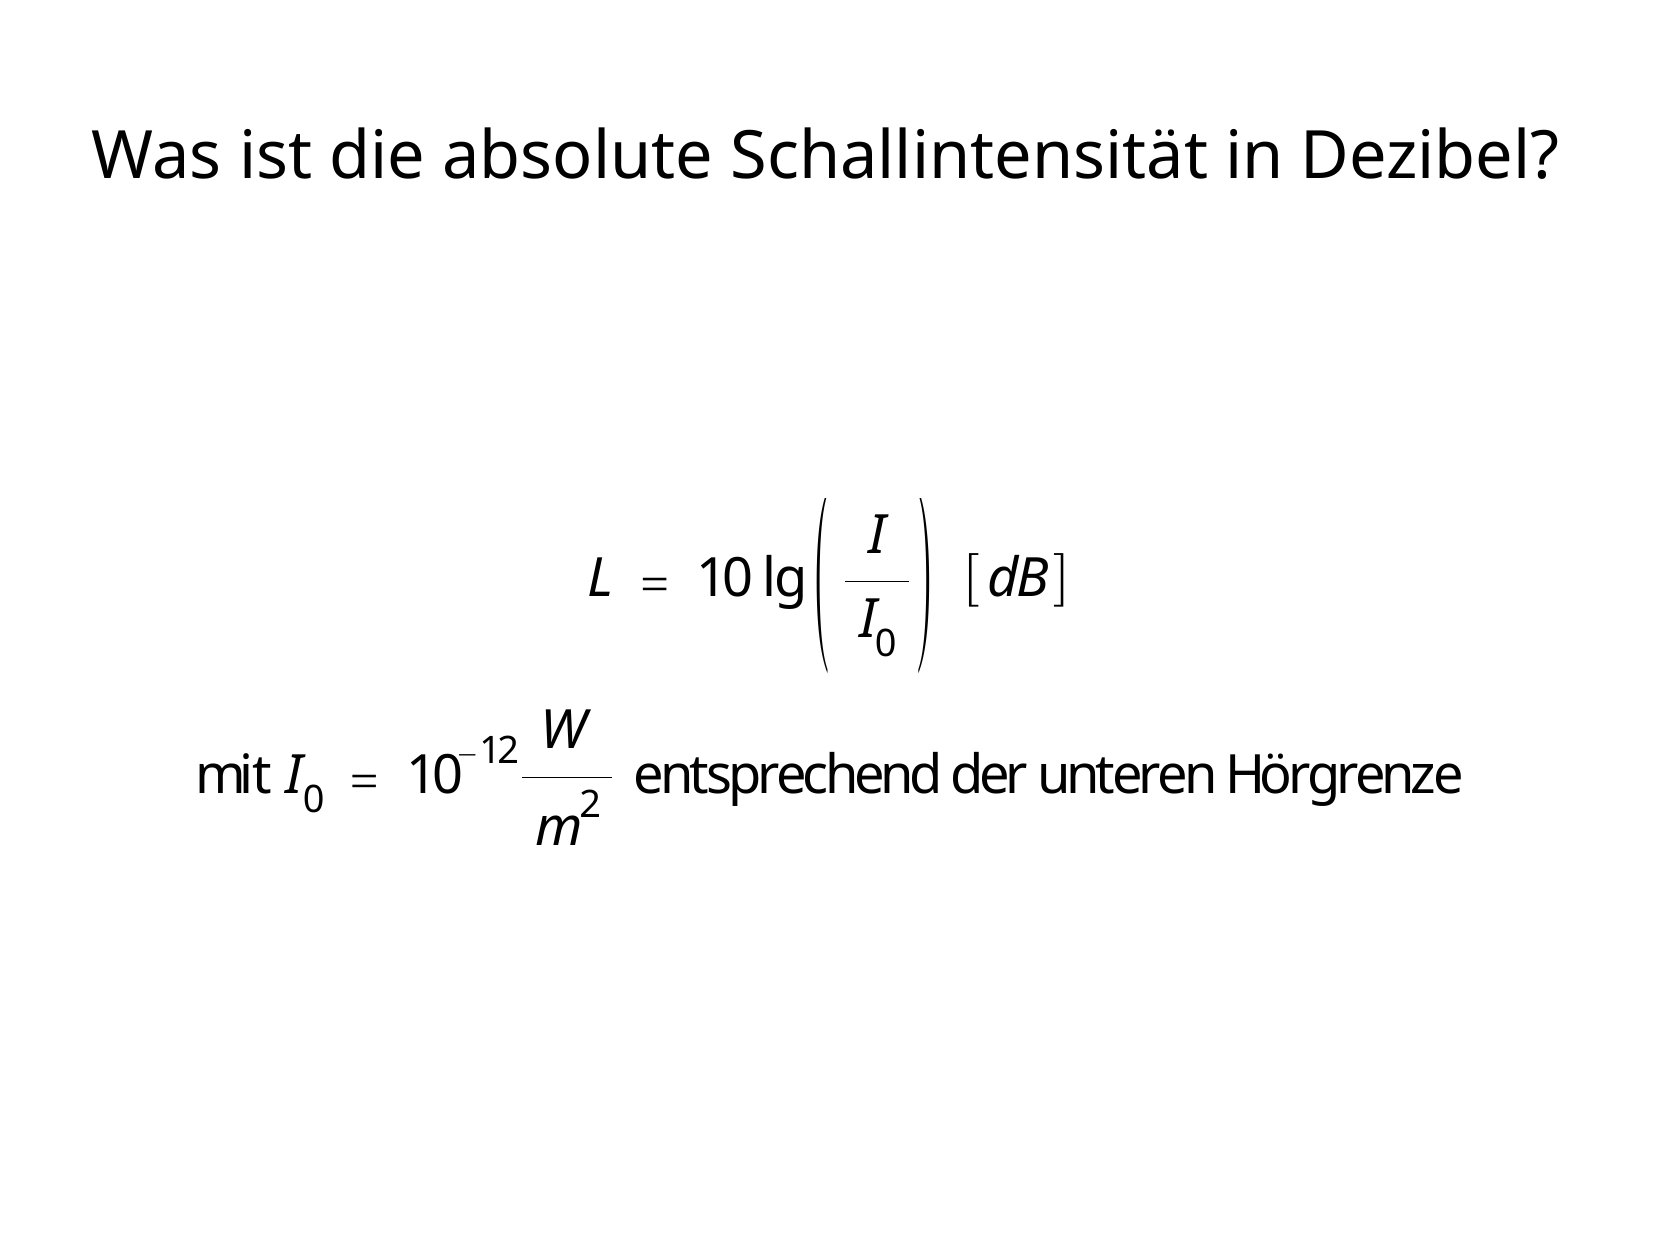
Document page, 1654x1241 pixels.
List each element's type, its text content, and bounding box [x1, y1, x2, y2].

chart [188, 498, 1465, 860]
title Was ist die absolute Schallintensität in Dezibel? [82, 49, 1571, 257]
